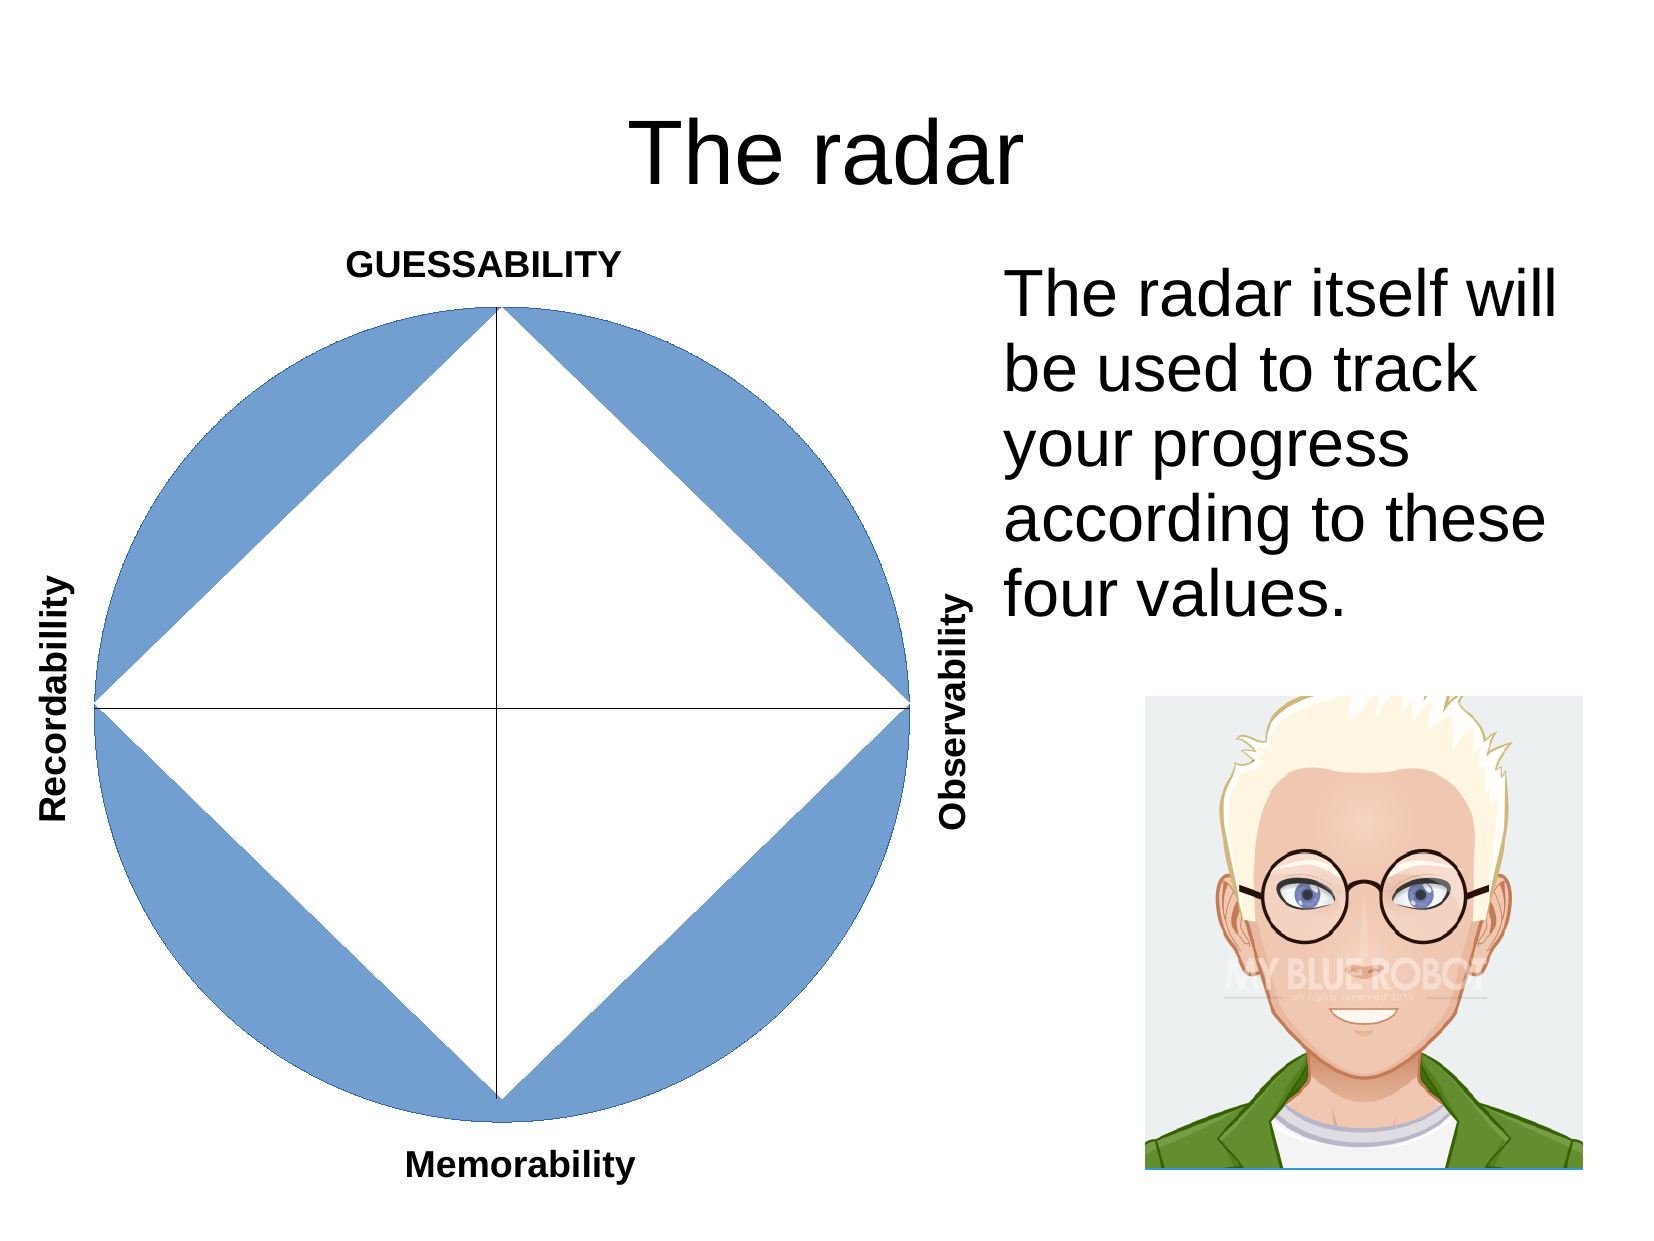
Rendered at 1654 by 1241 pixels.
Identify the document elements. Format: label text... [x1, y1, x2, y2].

picture [1145, 696, 1583, 1170]
text_box [497, 307, 910, 708]
text_box GUESSABILITY [330, 236, 638, 294]
text_box [94, 307, 496, 708]
text_box Memorability [389, 1136, 651, 1193]
text_box [94, 709, 910, 1123]
text_box Observability [923, 578, 981, 846]
list The radar itself will be used to track your progress according to these four values. [933, 256, 1619, 976]
text_box Recordabillity [23, 560, 83, 839]
title The radar [82, 49, 1571, 257]
